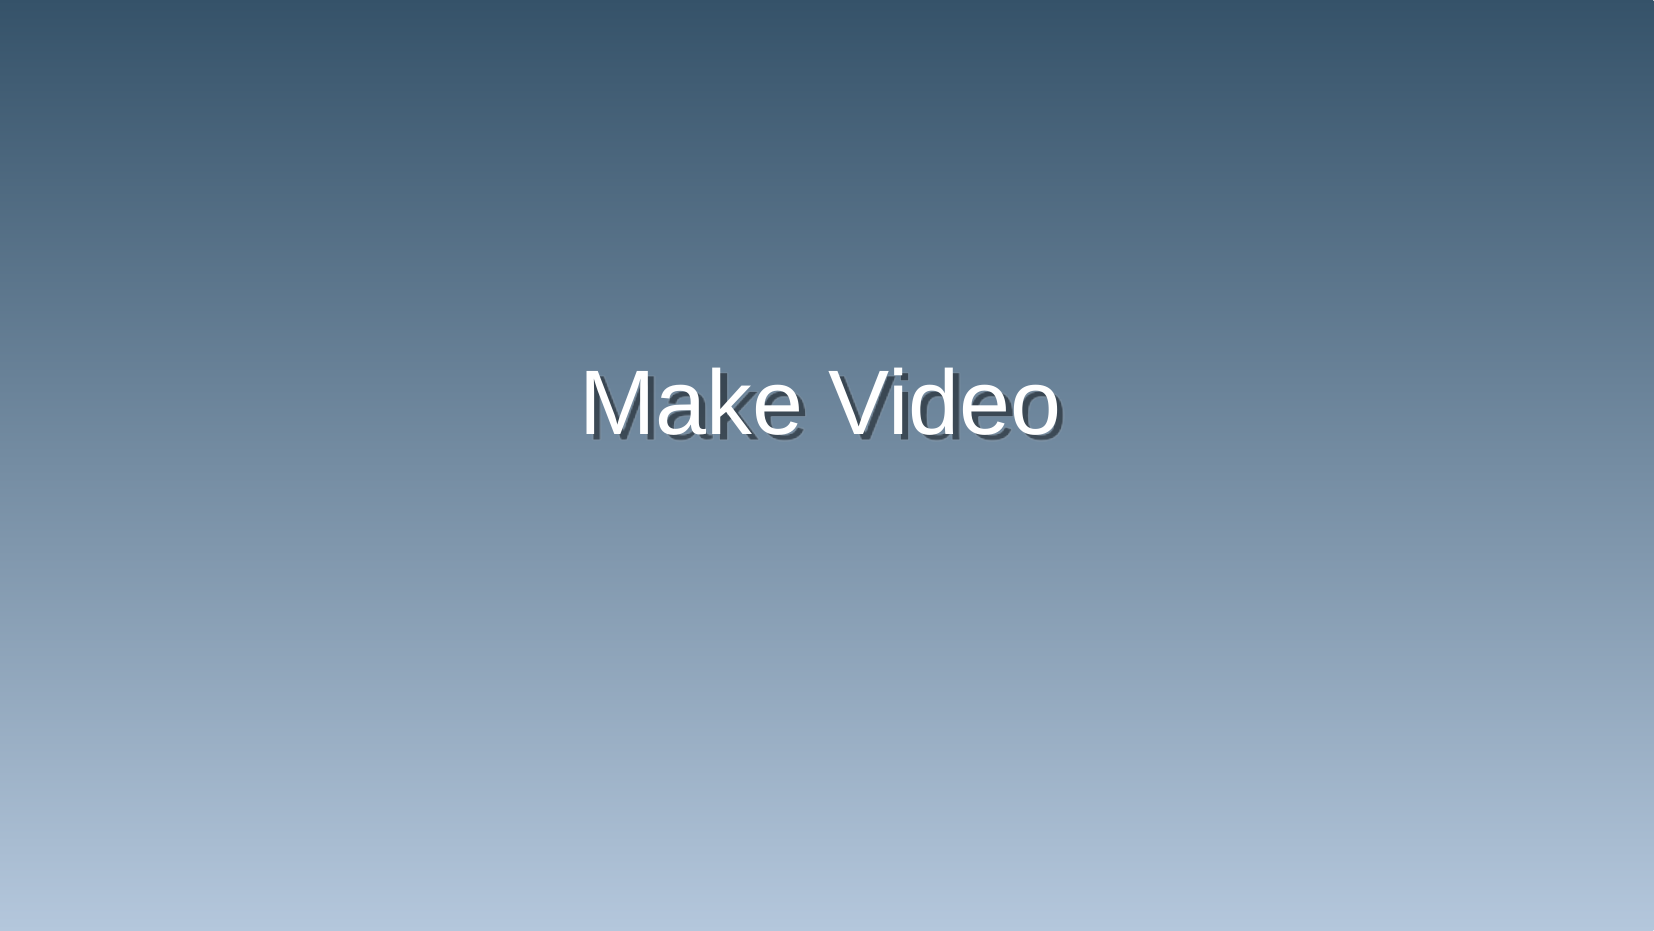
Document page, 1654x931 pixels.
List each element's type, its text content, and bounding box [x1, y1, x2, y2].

title Make Video [76, 324, 1565, 481]
